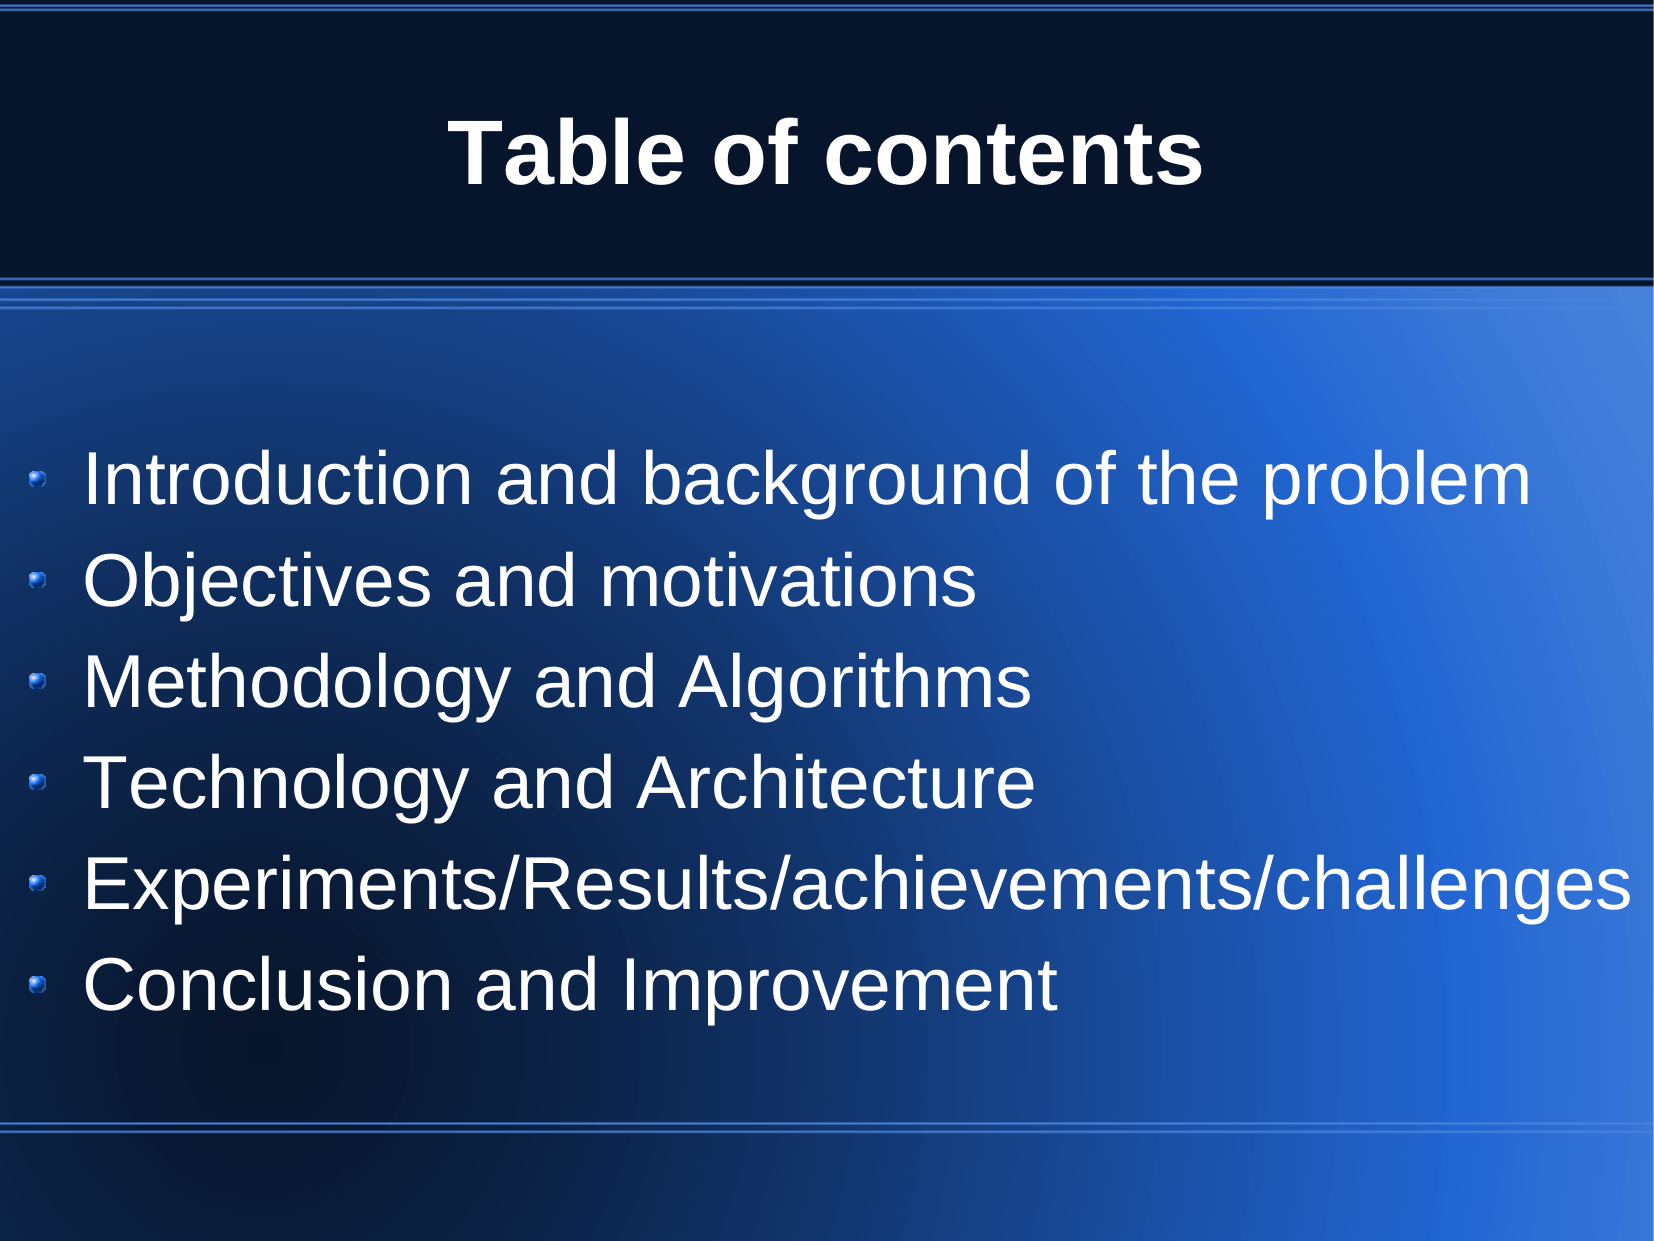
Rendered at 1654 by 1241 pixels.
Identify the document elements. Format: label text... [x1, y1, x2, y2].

title Table of contents [82, 49, 1571, 257]
picture [0, 0, 1654, 1241]
list Introduction and background of the problem Objectives and motivations Methodology and Algorithms Technology and Architecture Experiments/Results/achievements/challenges Conclusion and Improvement [11, 437, 1642, 1040]
